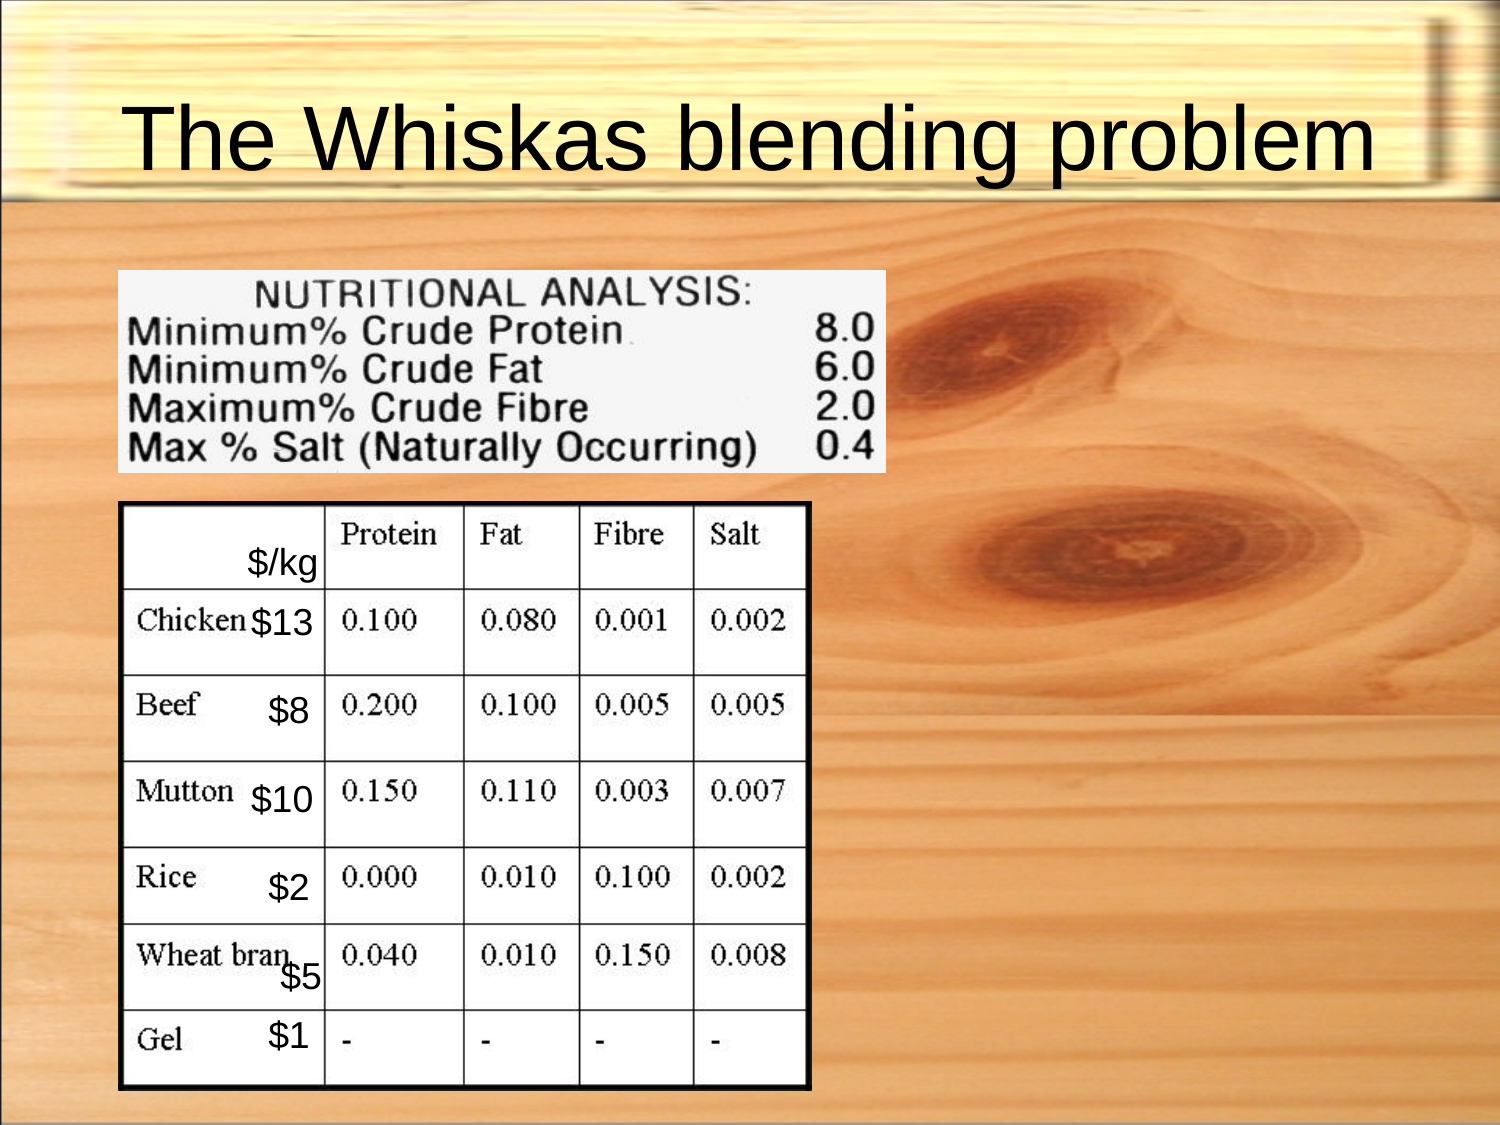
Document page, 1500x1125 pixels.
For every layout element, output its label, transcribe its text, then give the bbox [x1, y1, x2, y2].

text_box $13 [236, 591, 329, 651]
text_box $2 [253, 855, 325, 916]
text_box $8 [253, 679, 325, 739]
title The Whiskas blending problem [75, 52, 1426, 226]
text_box $5 [265, 944, 337, 1005]
text_box $10 [236, 767, 329, 828]
text_box $/kg [232, 530, 334, 591]
picture [0, 0, 1500, 1125]
text_box $1 [253, 1003, 325, 1064]
